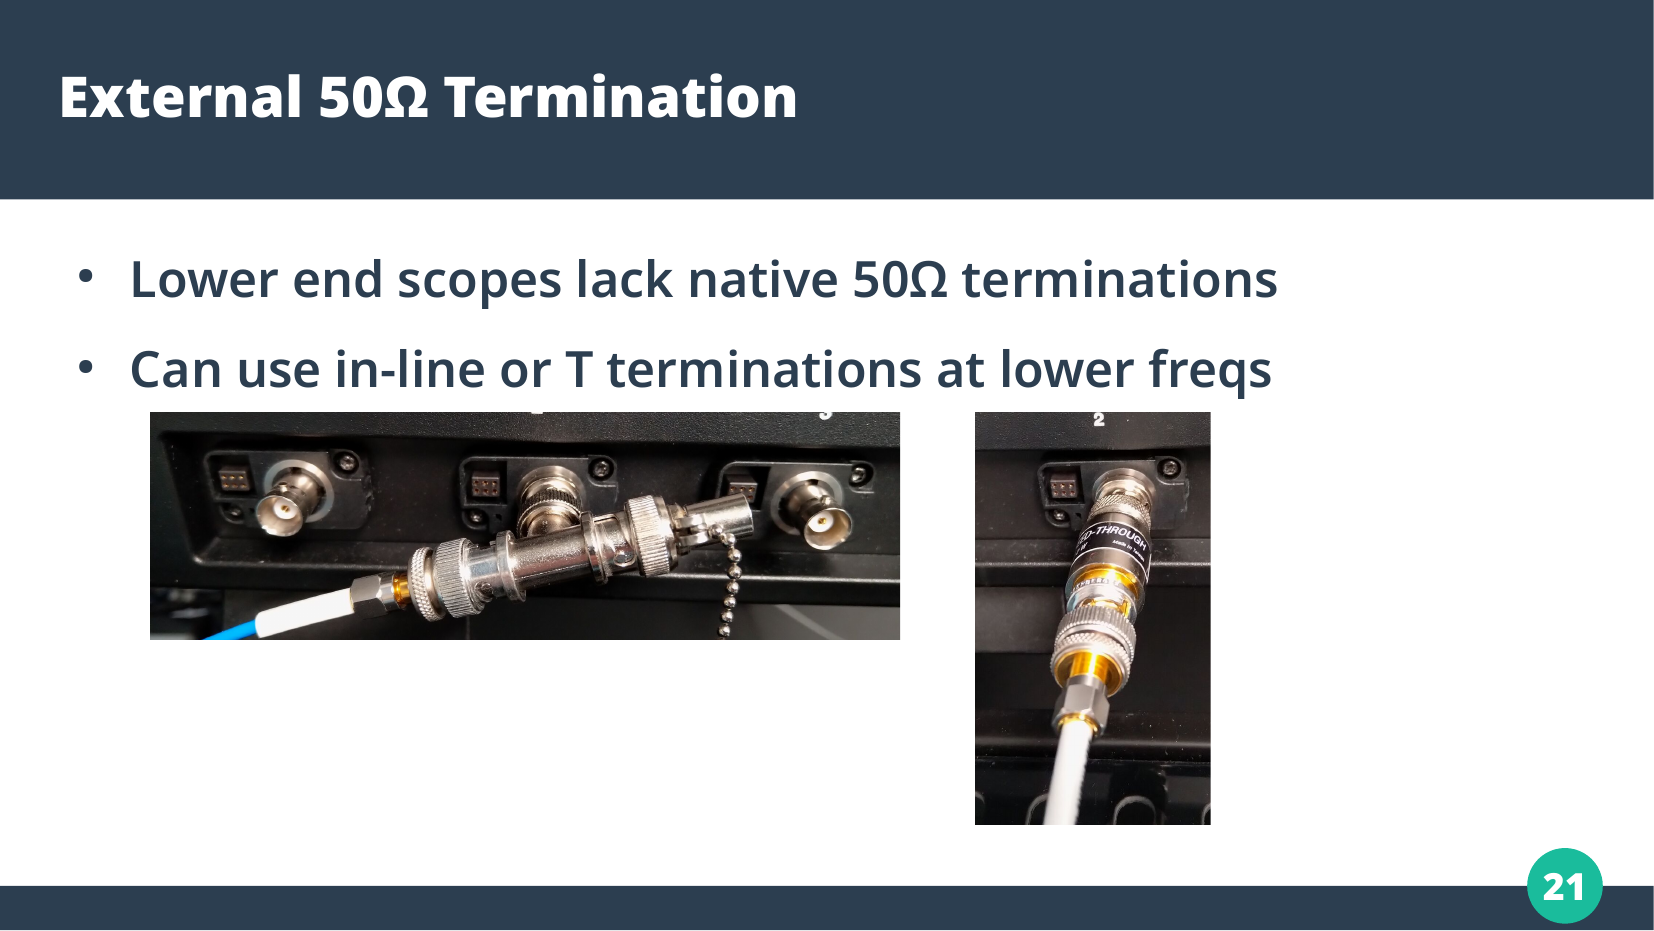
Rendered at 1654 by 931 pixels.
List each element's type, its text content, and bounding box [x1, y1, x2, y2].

list Lower end scopes lack native 50Ω terminations Can use in-line or T terminations at lower freqs [59, 243, 1595, 864]
picture [975, 412, 1211, 825]
picture [150, 412, 901, 640]
title External 50Ω Termination [59, 37, 1595, 155]
